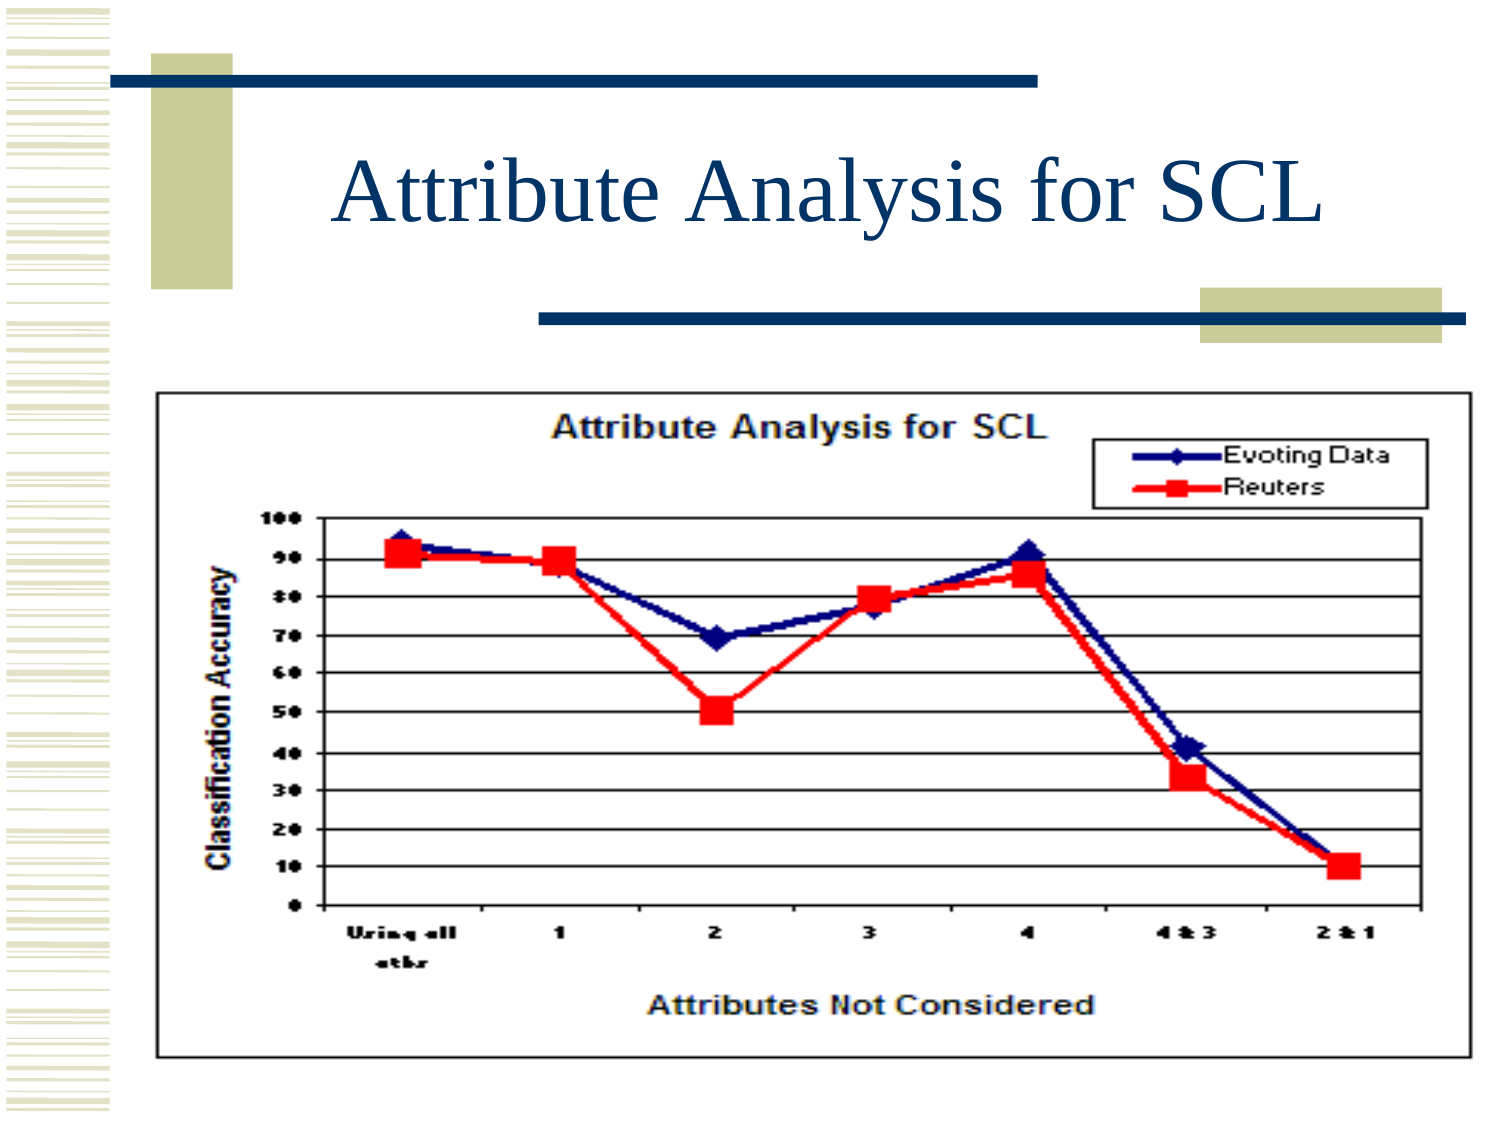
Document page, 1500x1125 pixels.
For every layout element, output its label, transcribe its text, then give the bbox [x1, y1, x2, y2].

title Attribute Analysis for SCL [224, 86, 1434, 301]
picture [126, 368, 1500, 1079]
